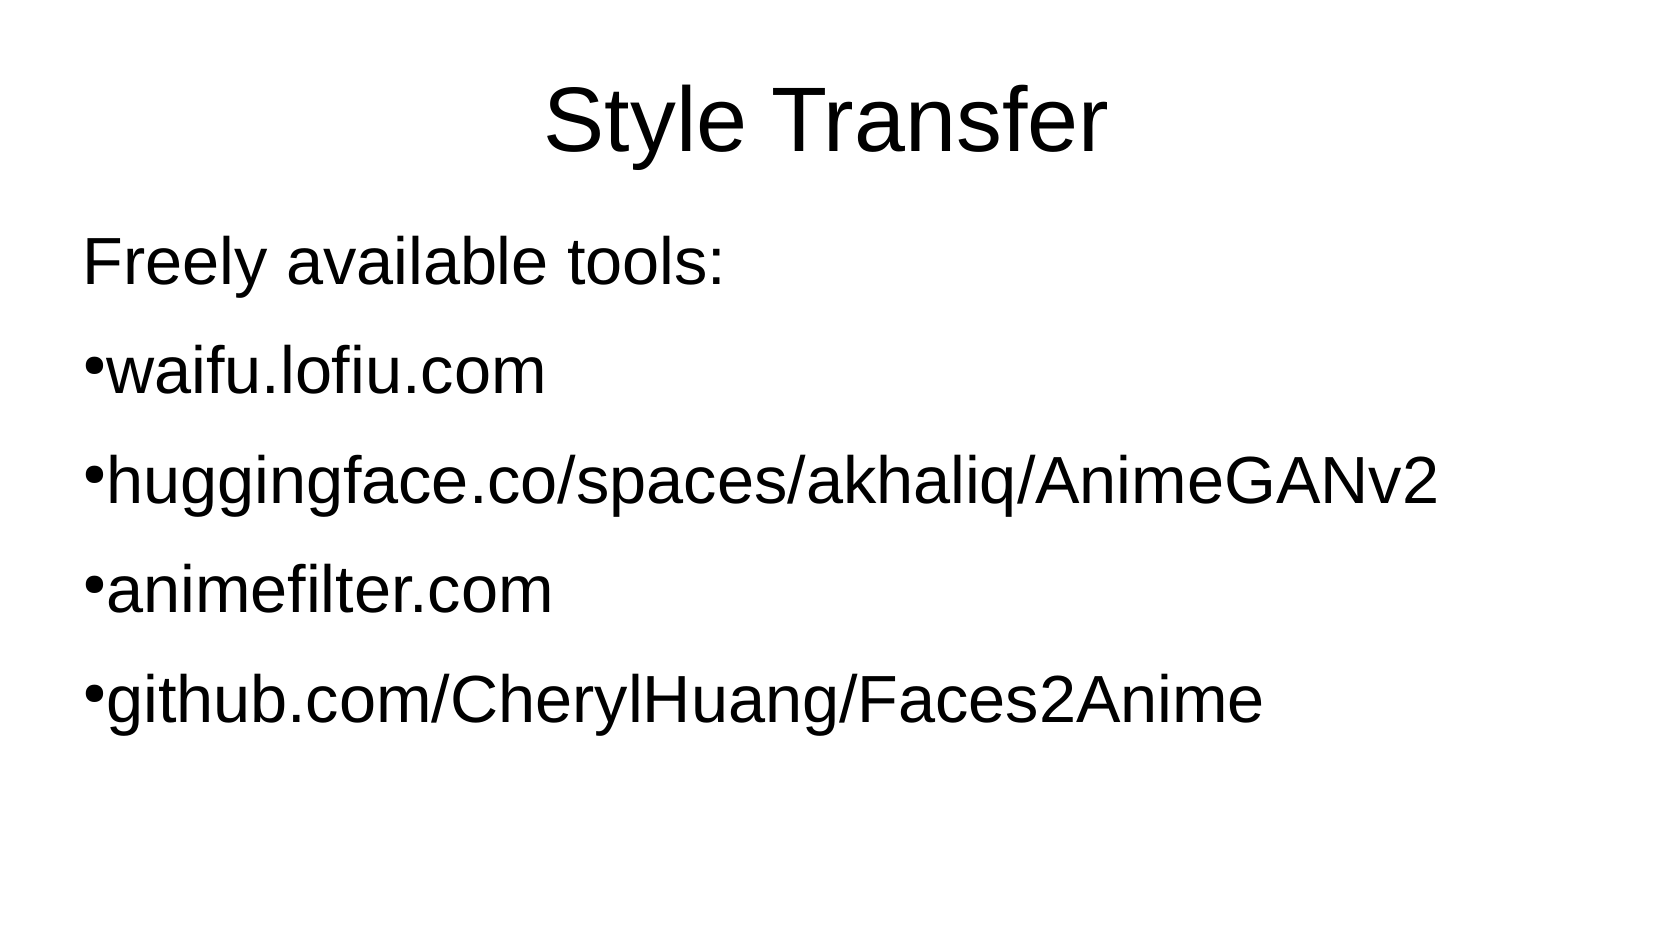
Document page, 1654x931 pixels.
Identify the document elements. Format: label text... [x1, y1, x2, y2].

list Freely available tools: waifu.lofiu.com huggingface.co/spaces/akhaliq/AnimeGANv2 animefilter.com github.com/CherylHuang/Faces2Anime [82, 217, 1571, 758]
title Style Transfer [82, 37, 1571, 193]
